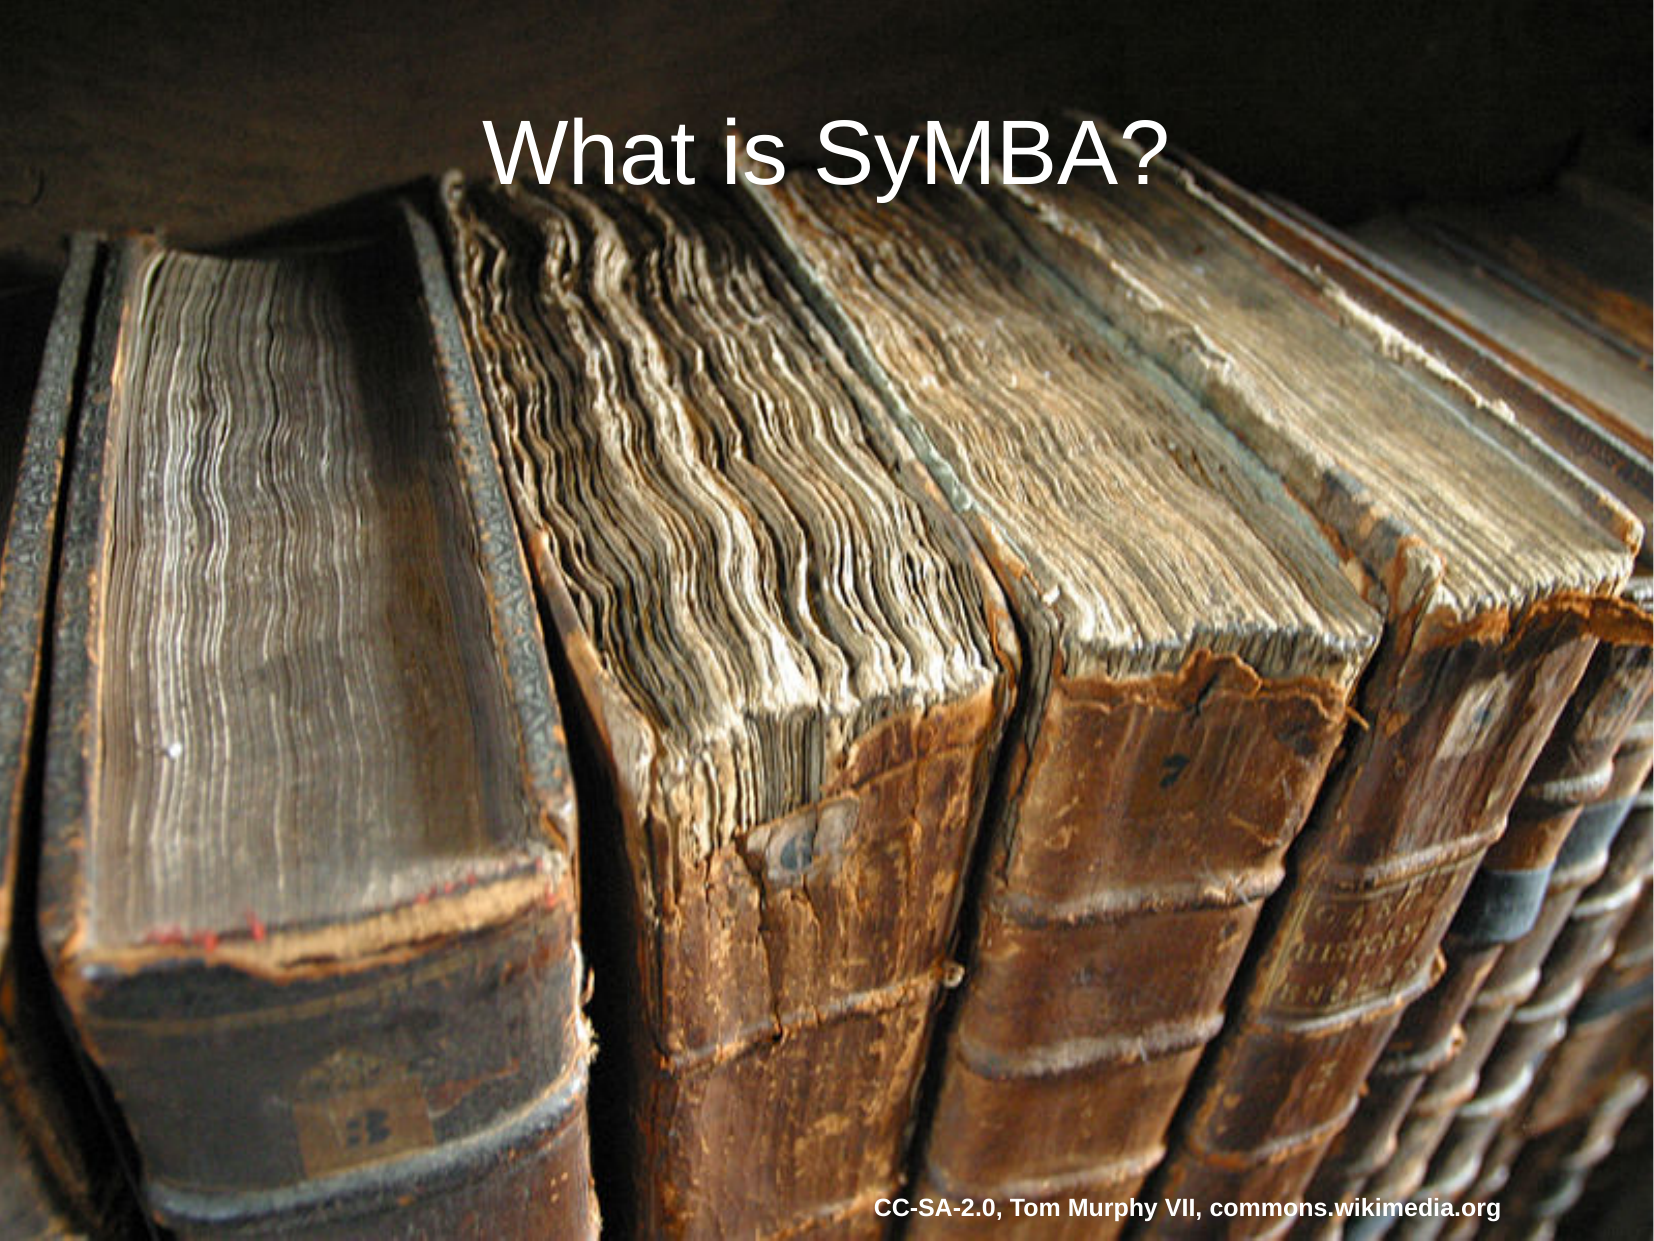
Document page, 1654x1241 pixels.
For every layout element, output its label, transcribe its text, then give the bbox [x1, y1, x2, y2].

title What is SyMBA? [82, 49, 1571, 257]
list [82, 290, 1571, 1109]
picture [0, 0, 1654, 1241]
text_box CC-SA-2.0, Tom Murphy VII, commons.wikimedia.org [856, 1194, 1653, 1241]
